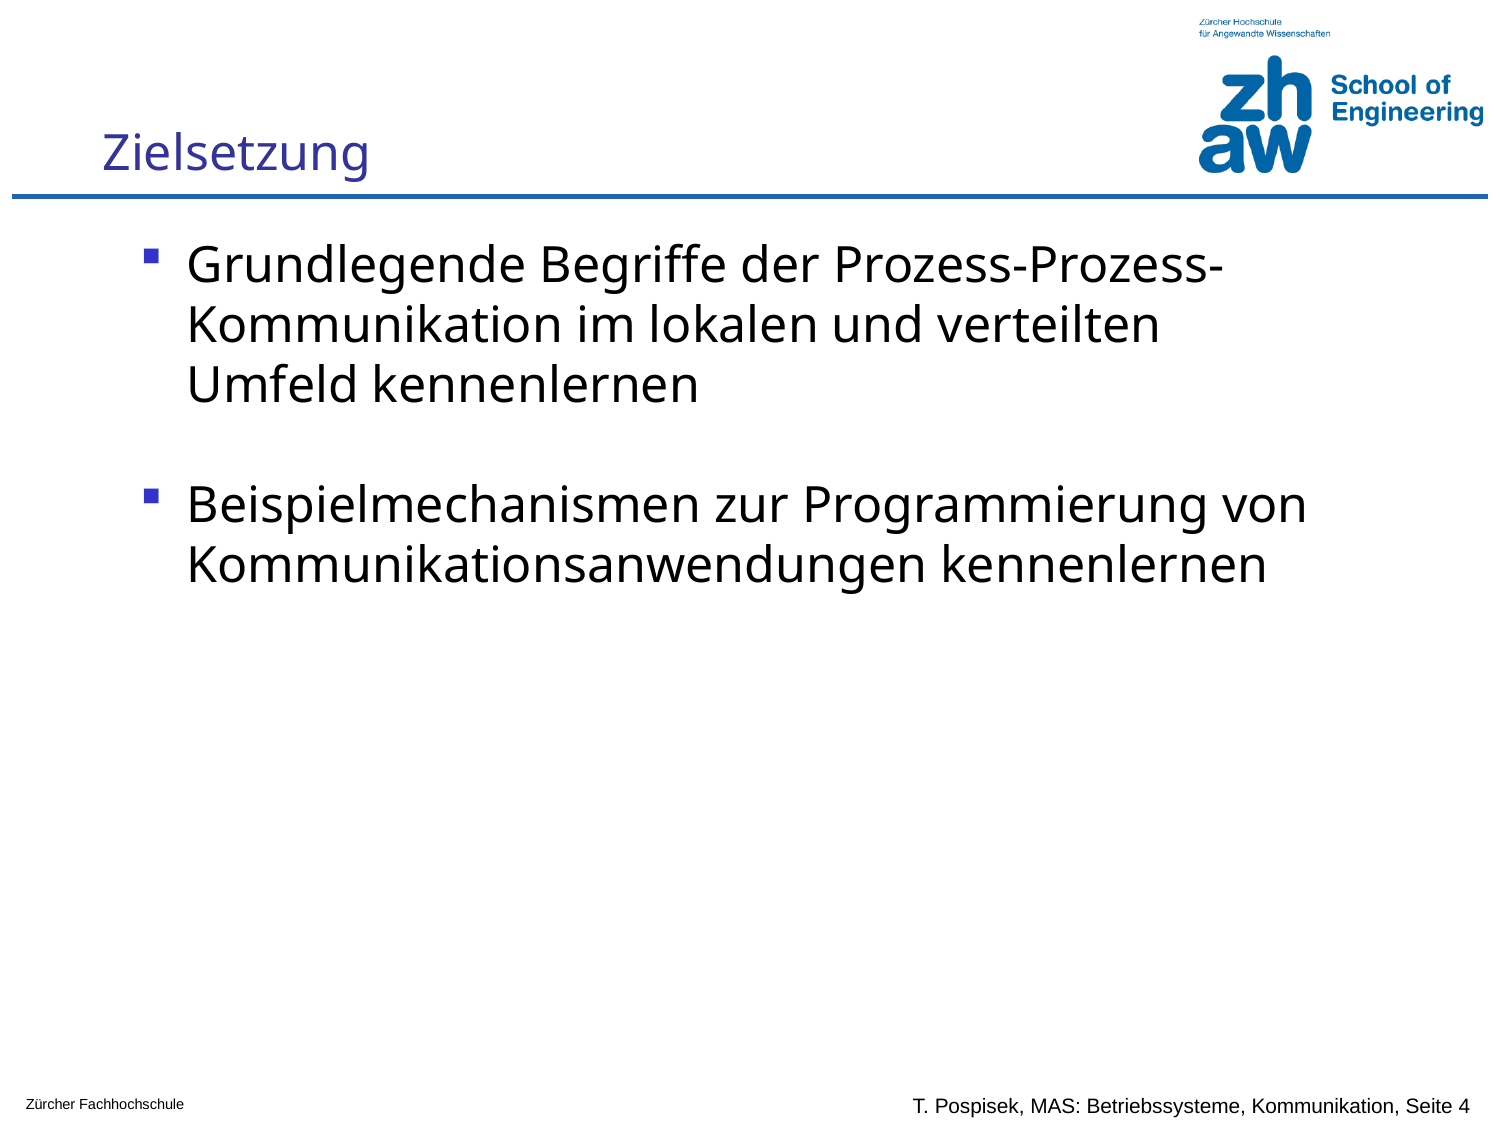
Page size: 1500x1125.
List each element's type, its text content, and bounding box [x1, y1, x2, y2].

picture [1199, 19, 1483, 173]
text_box Grundlegende Begriffe der Prozess-Prozess-Kommunikation im lokalen und verteilten Umfeld kennenlernen Beispielmechanismen zur Programmierung von Kommunikationsanwendungen kennenlernen [125, 224, 1350, 738]
title Zielsetzung [87, 50, 1366, 188]
